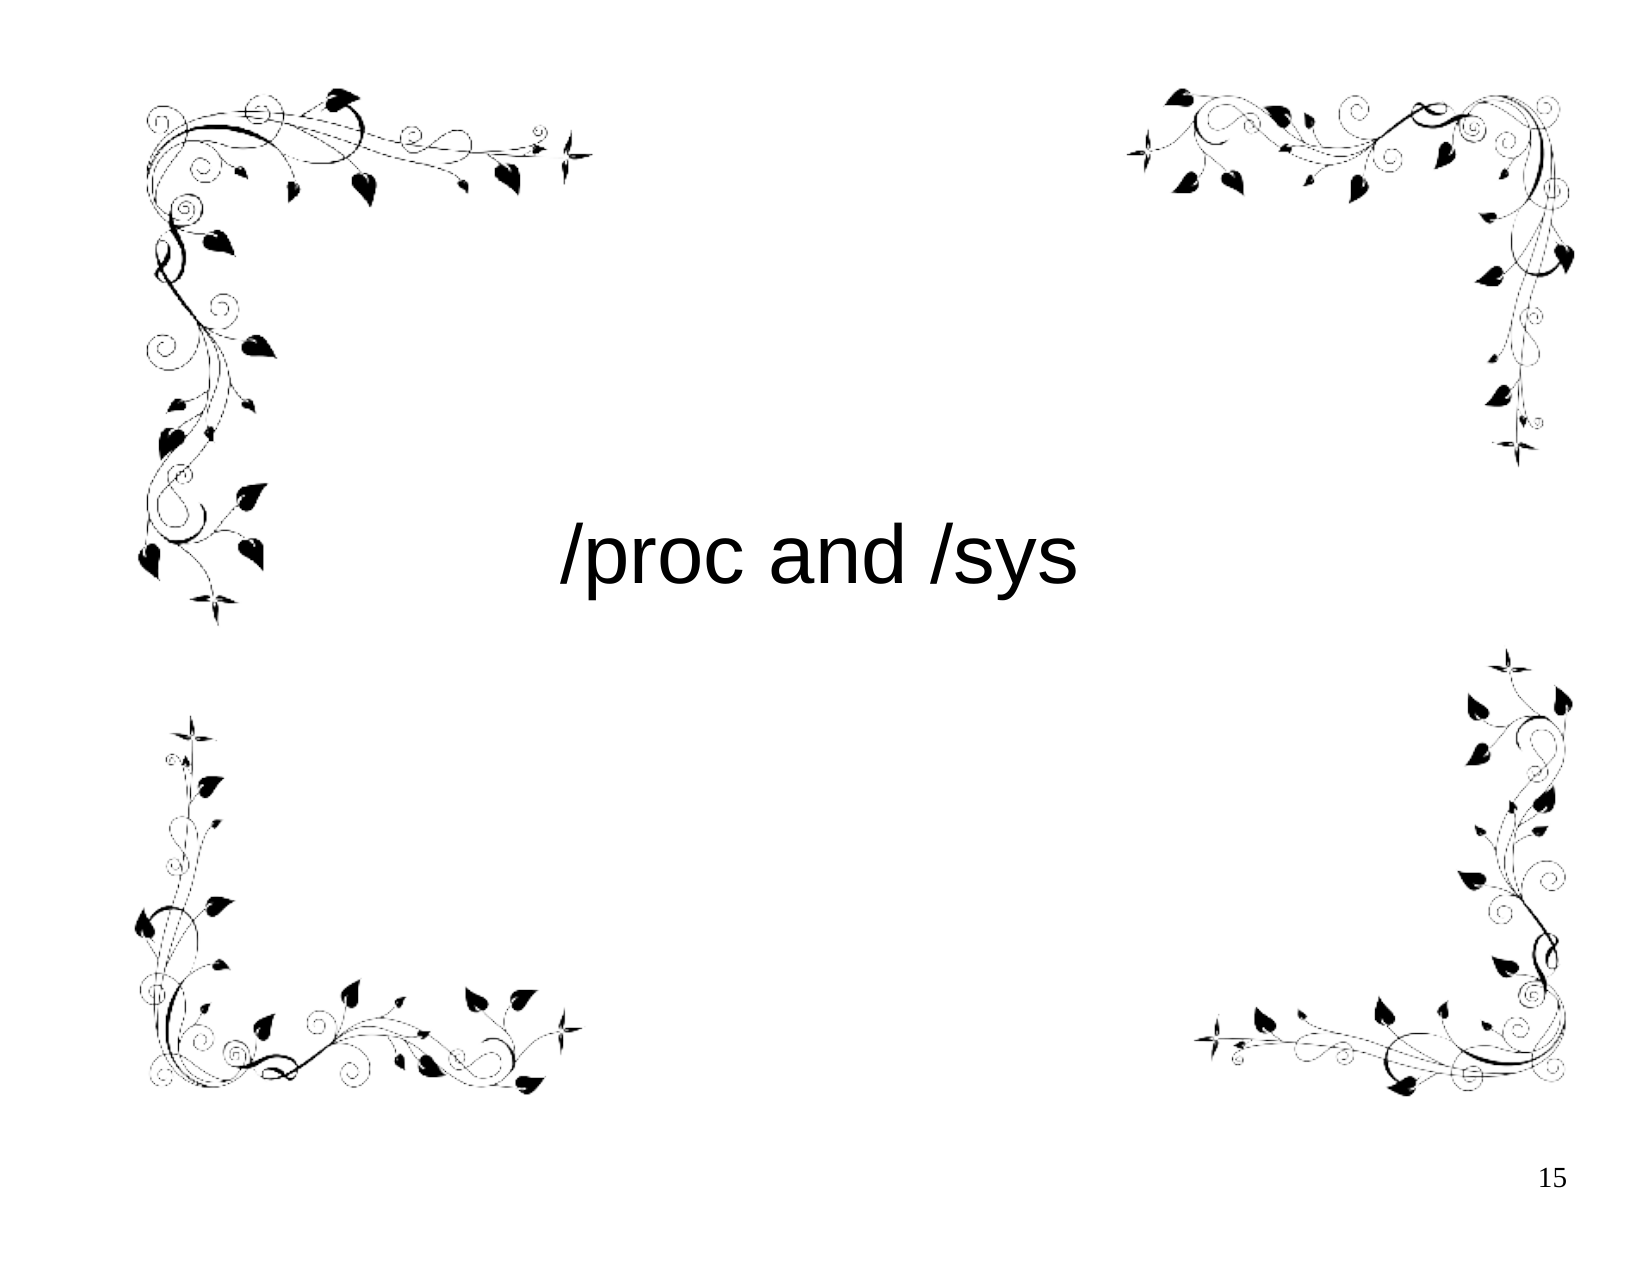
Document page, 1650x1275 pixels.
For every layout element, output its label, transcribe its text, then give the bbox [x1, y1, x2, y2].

picture [128, 80, 1580, 1102]
text_box /proc and /sys [545, 500, 1105, 618]
